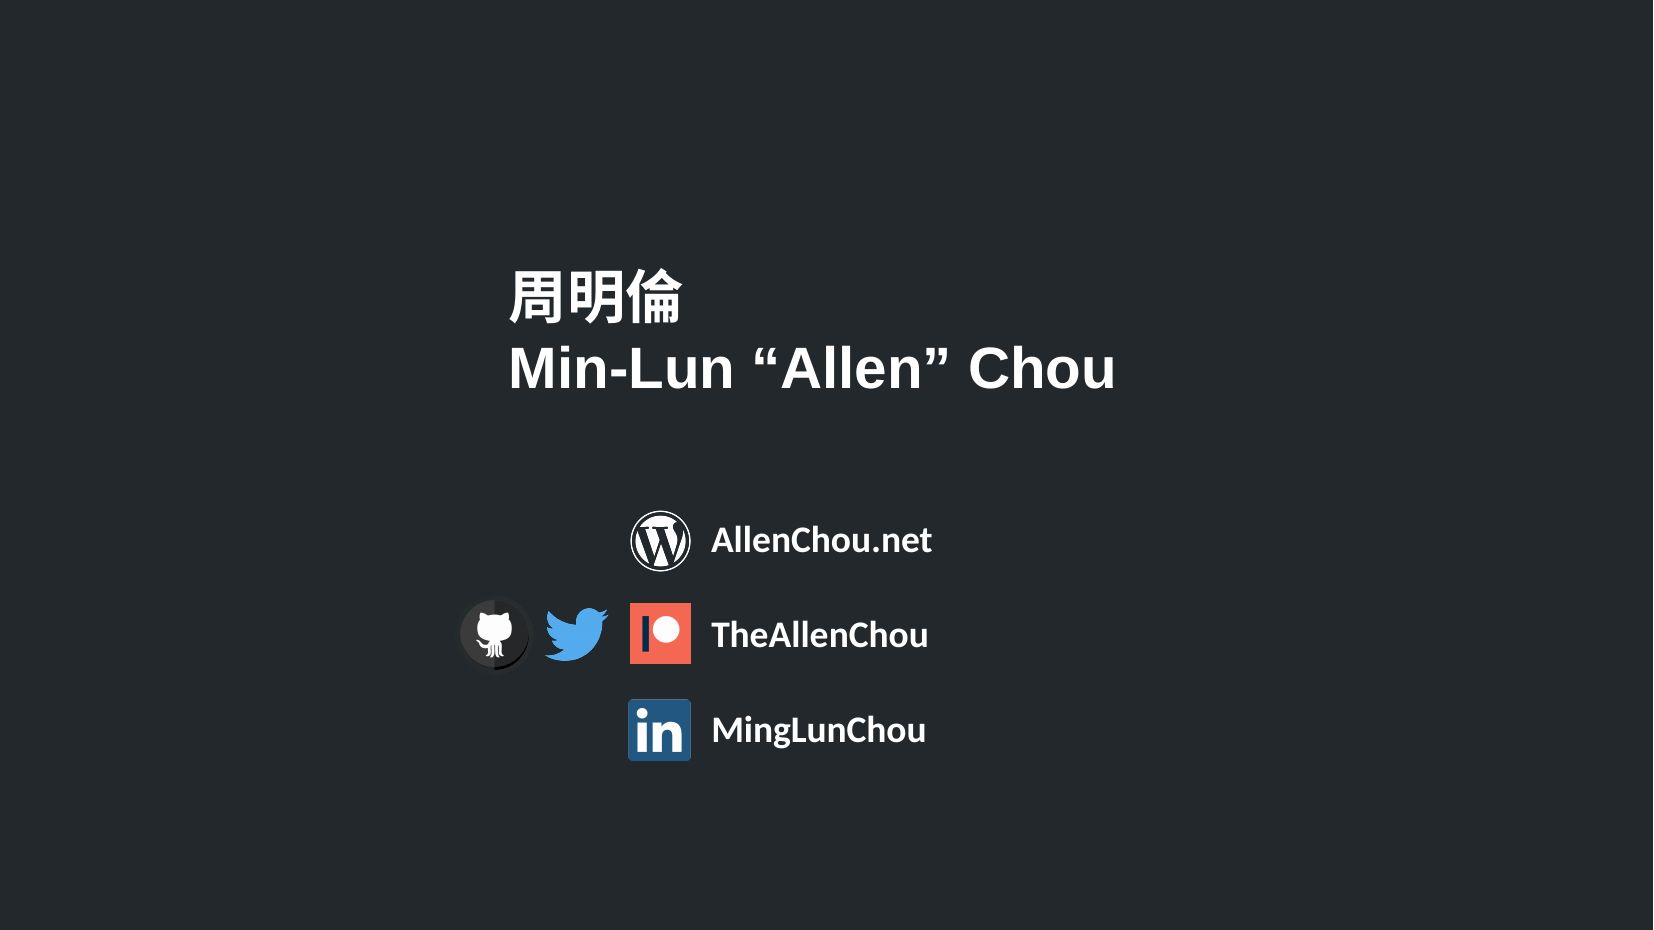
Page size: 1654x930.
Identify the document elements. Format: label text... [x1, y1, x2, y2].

text_box MingLunChou [696, 706, 1056, 775]
picture [615, 495, 706, 587]
text_box TheAllenChou [696, 612, 1056, 680]
picture [455, 595, 534, 675]
picture [630, 603, 691, 664]
text_box AllenChou.net [696, 516, 1018, 584]
picture [544, 608, 609, 661]
text_box 周明倫 Min-Lun “Allen” Chou [494, 244, 1159, 410]
picture [628, 699, 691, 761]
